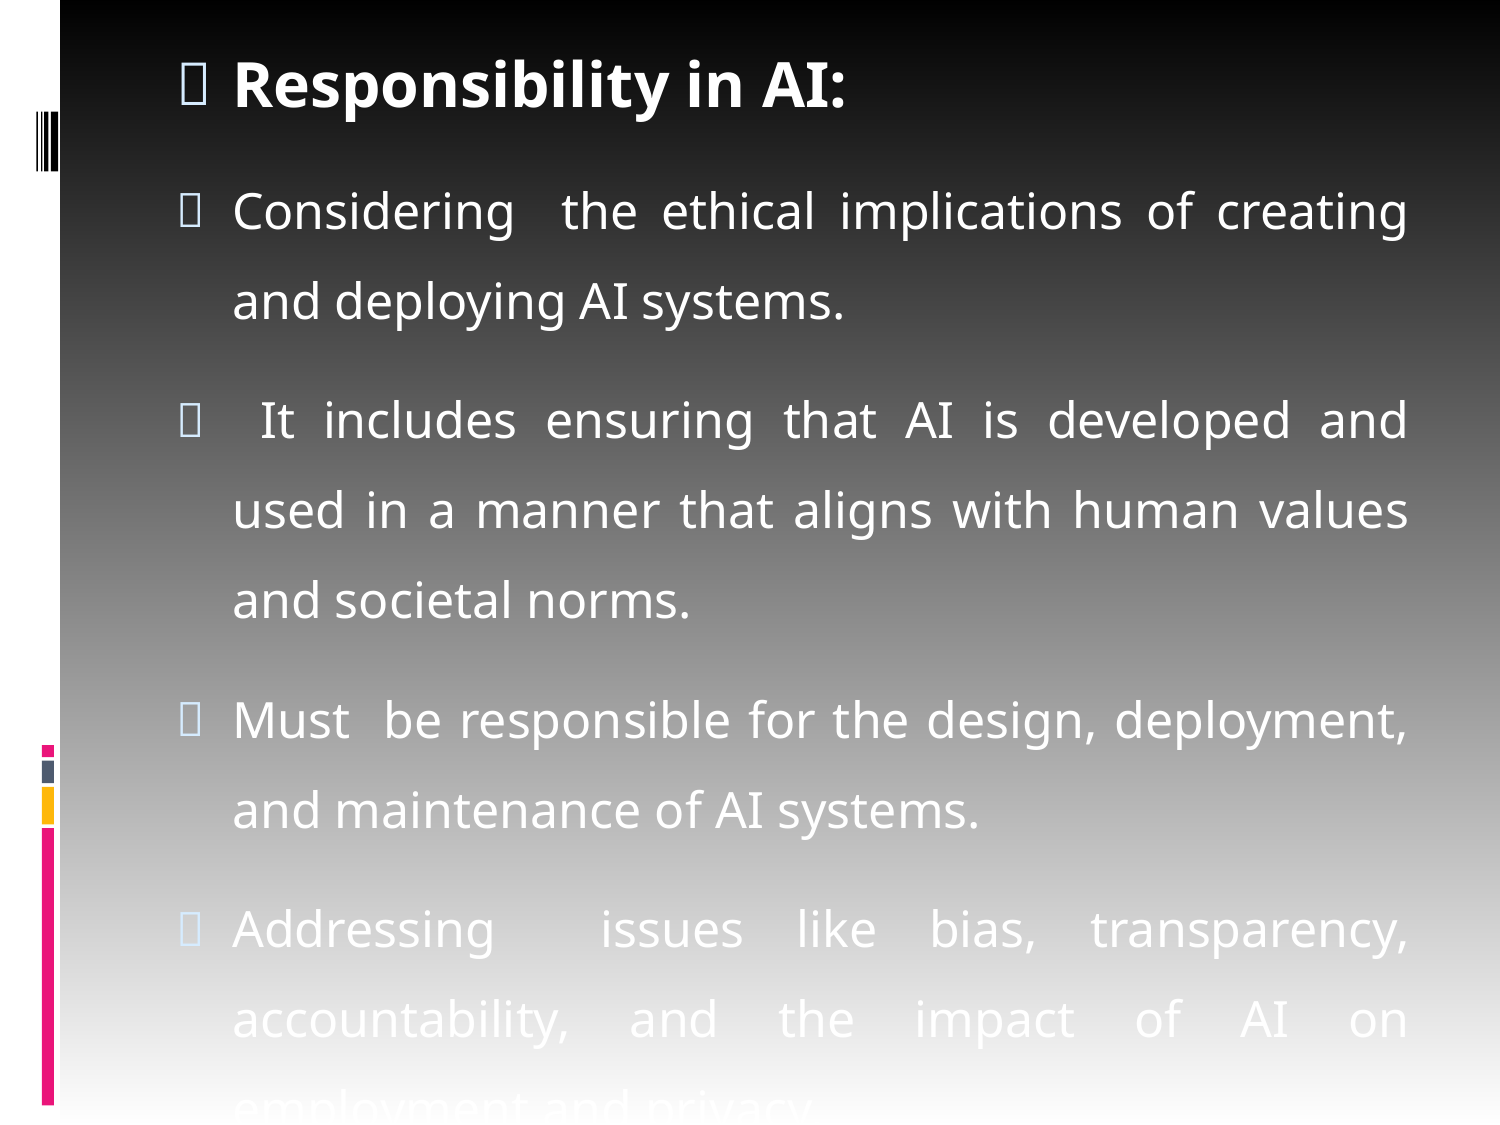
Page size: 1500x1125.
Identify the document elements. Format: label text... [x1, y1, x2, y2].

list Responsibility in AI: Considering the ethical implications of creating and deploying AI systems. It includes ensuring that AI is developed and used in a manner that aligns with human values and societal norms. Must be responsible for the design, deployment, and maintenance of AI systems. Addressing issues like bias, transparency, accountability, and the impact of AI on employment and privacy. [150, 37, 1425, 1043]
